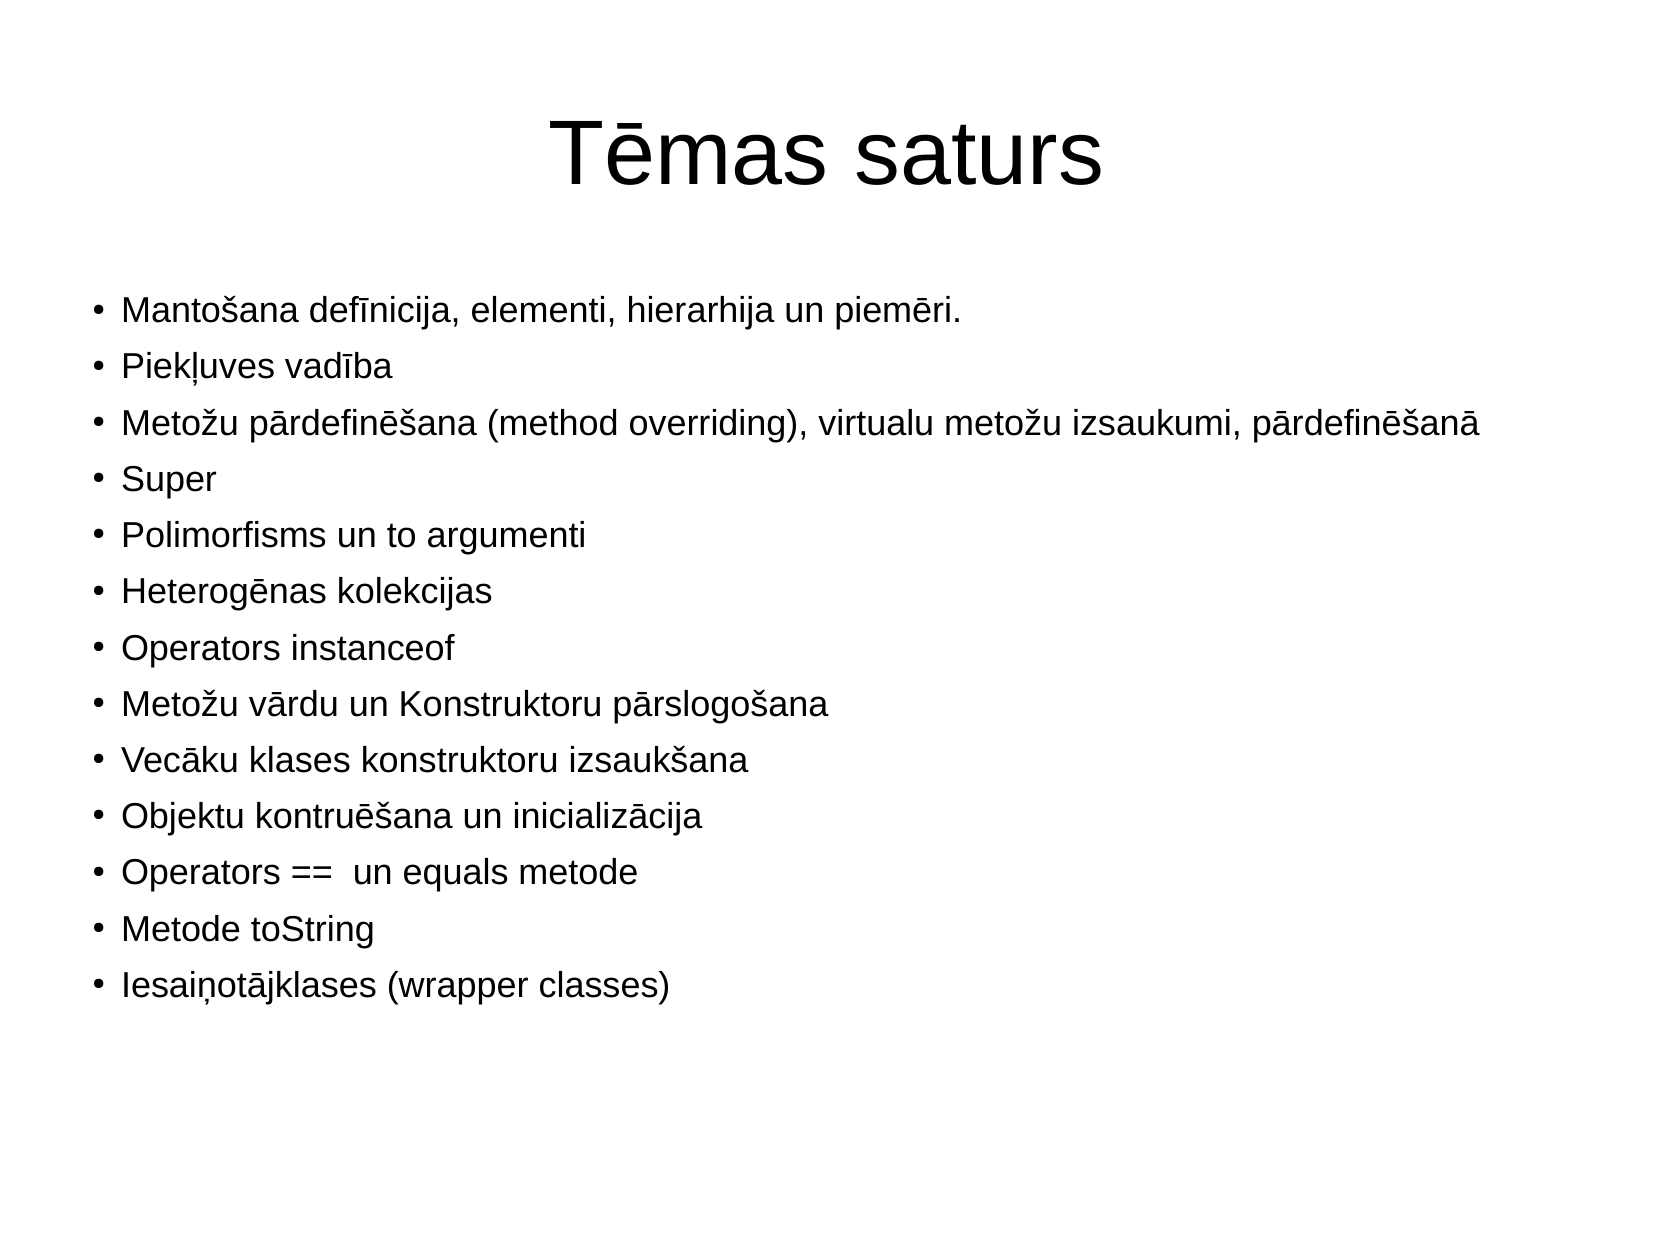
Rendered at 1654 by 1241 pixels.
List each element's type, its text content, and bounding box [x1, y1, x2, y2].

title Tēmas saturs [82, 49, 1571, 257]
list Mantošana defīnicija, elementi, hierarhija un piemēri. Piekļuves vadība Metožu pārdefinēšana (method overriding), virtualu metožu izsaukumi, pārdefinēšanā Super Polimorfisms un to argumenti Heterogēnas kolekcijas Operators instanceof Metožu vārdu un Konstruktoru pārslogošana Vecāku klases konstruktoru izsaukšana Objektu kontruēšana un inicializācija Operators == un equals metode Metode toString Iesaiņotājklases (wrapper classes) [82, 290, 1538, 1010]
